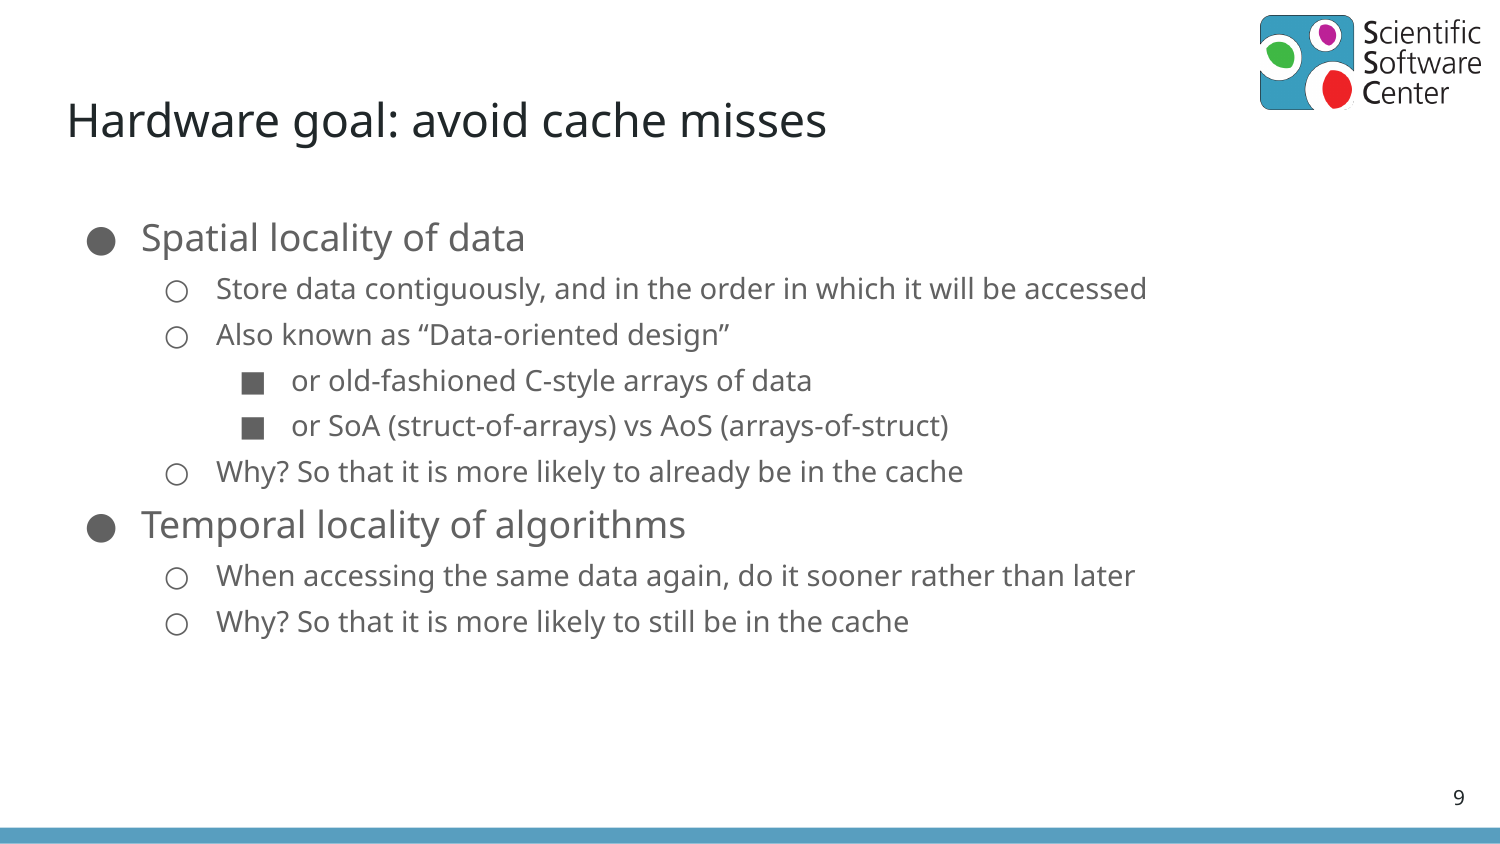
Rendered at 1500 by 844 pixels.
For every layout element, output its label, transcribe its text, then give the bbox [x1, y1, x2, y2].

slide_number <number> [1389, 764, 1480, 830]
title Hardware goal: avoid cache misses [51, 72, 1449, 167]
picture [1260, 15, 1481, 110]
list Spatial locality of data Store data contiguously, and in the order in which it will be accessed Also known as “Data-oriented design” or old-fashioned C-style arrays of data or SoA (struct-of-arrays) vs AoS (arrays-of-struct) Why? So that it is more likely to already be in the cache Temporal locality of algorithms When accessing the same data again, do it sooner rather than later Why? So that it is more likely to still be in the cache [51, 189, 1449, 750]
